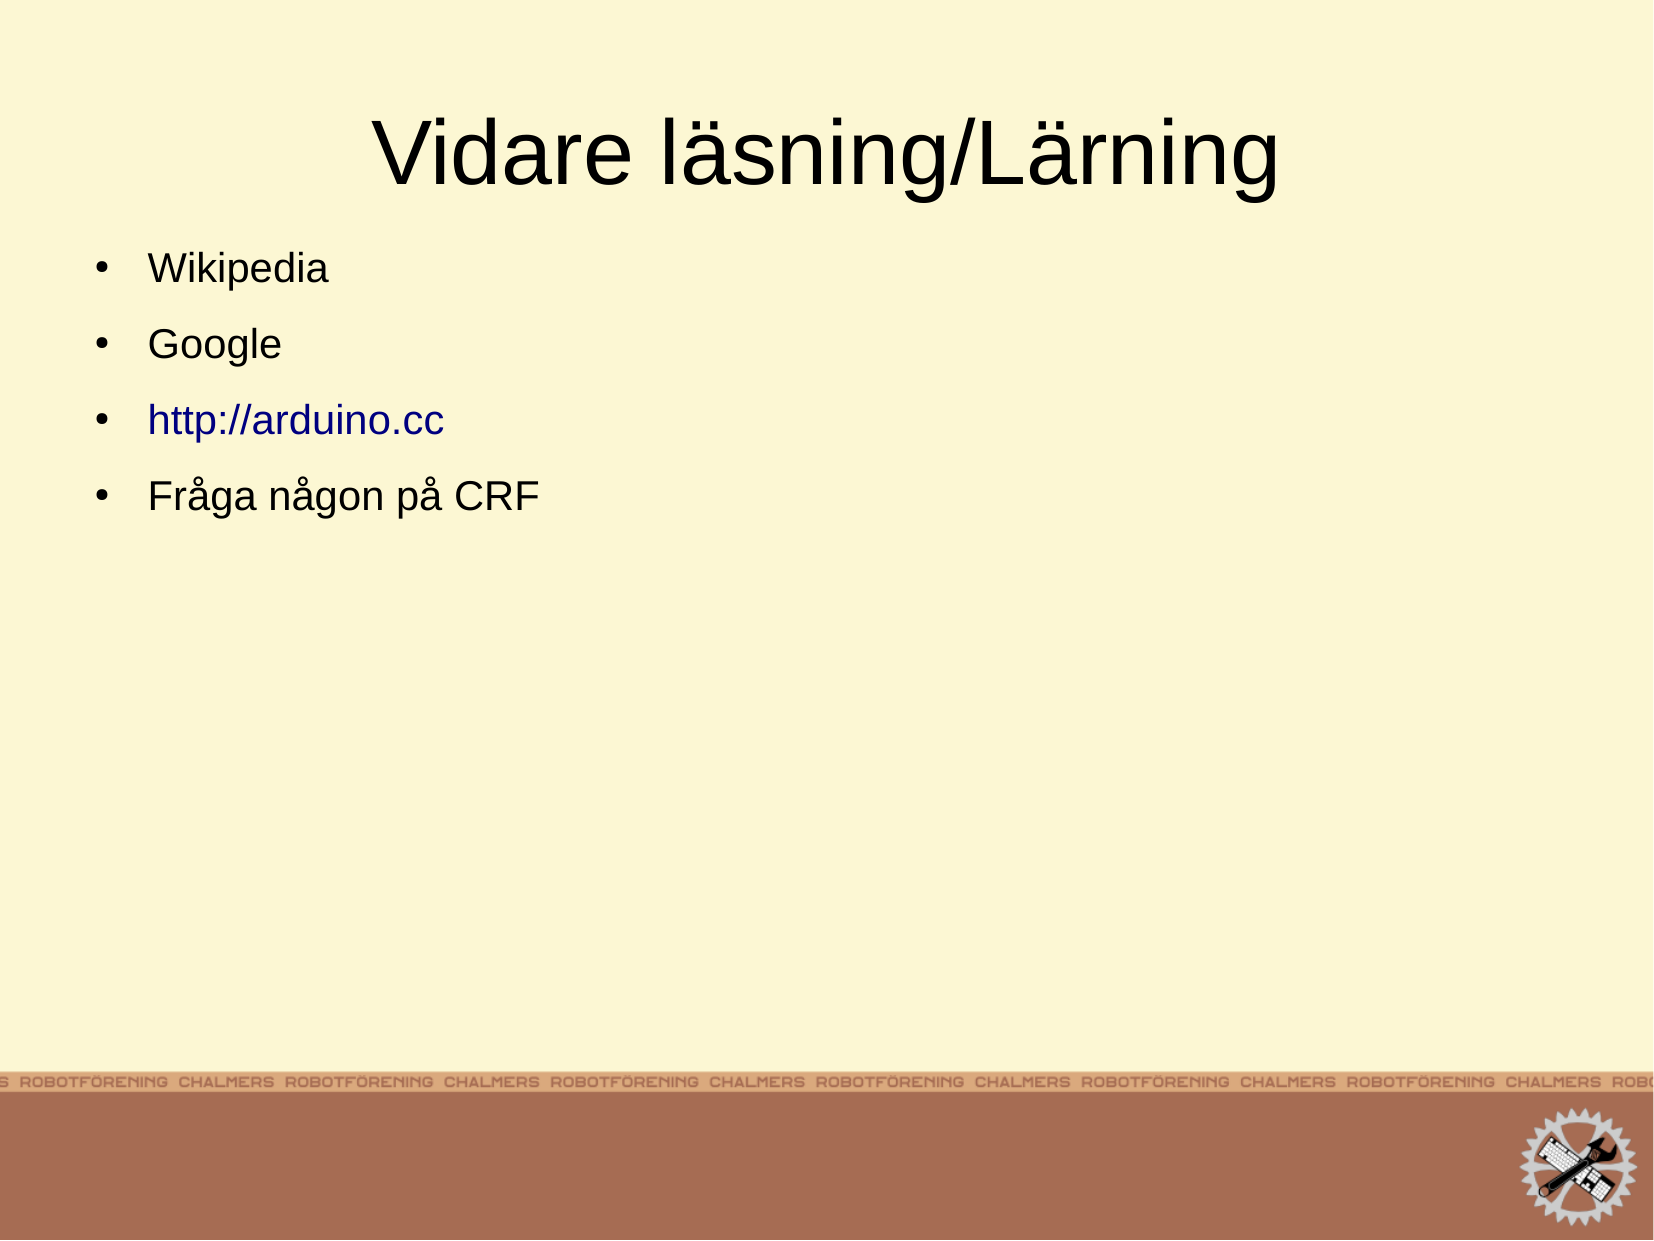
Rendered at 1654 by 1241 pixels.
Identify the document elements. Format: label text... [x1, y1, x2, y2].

title Vidare läsning/Lärning [82, 49, 1571, 257]
picture [0, 0, 1654, 1240]
list Wikipedia Google http://arduino.cc Fråga någon på CRF [76, 244, 1565, 1063]
